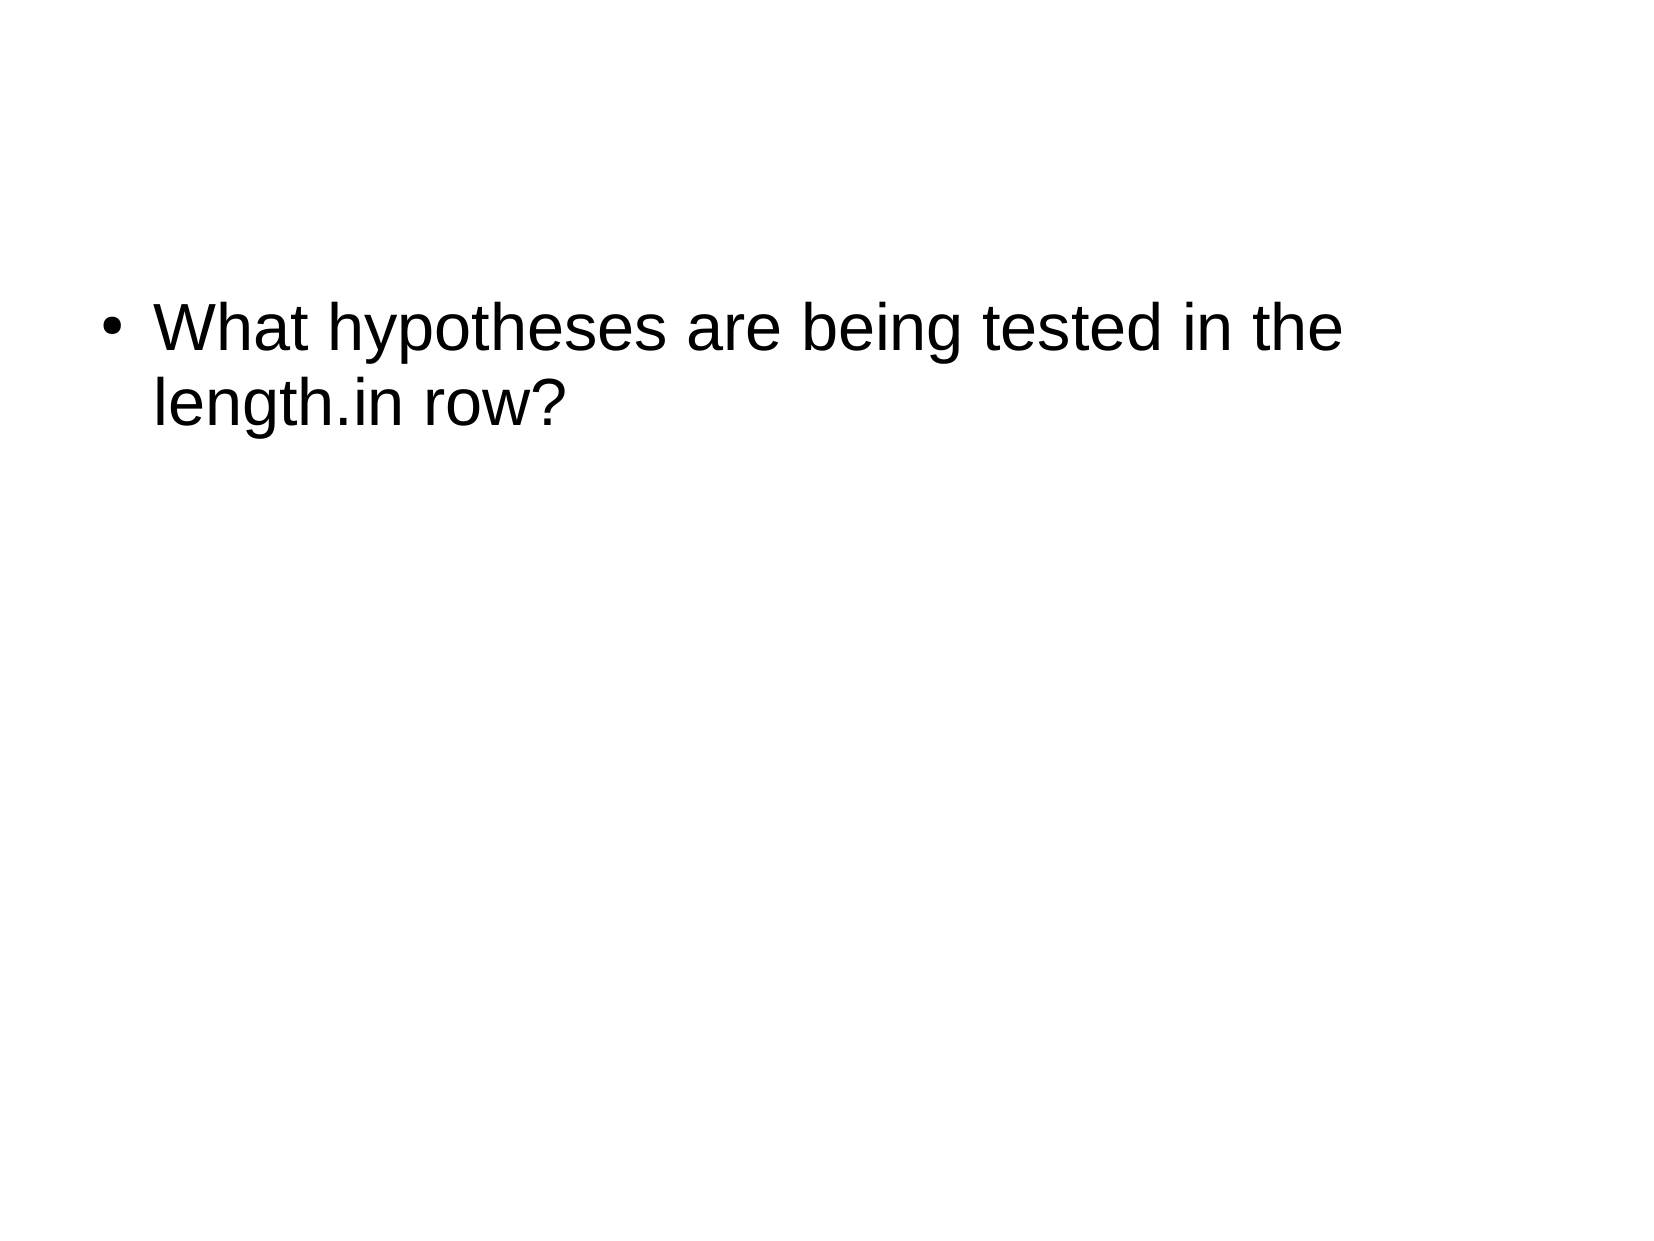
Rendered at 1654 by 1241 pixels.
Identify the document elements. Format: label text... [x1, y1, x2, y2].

list What hypotheses are being tested in the length.in row? [82, 290, 1571, 1010]
